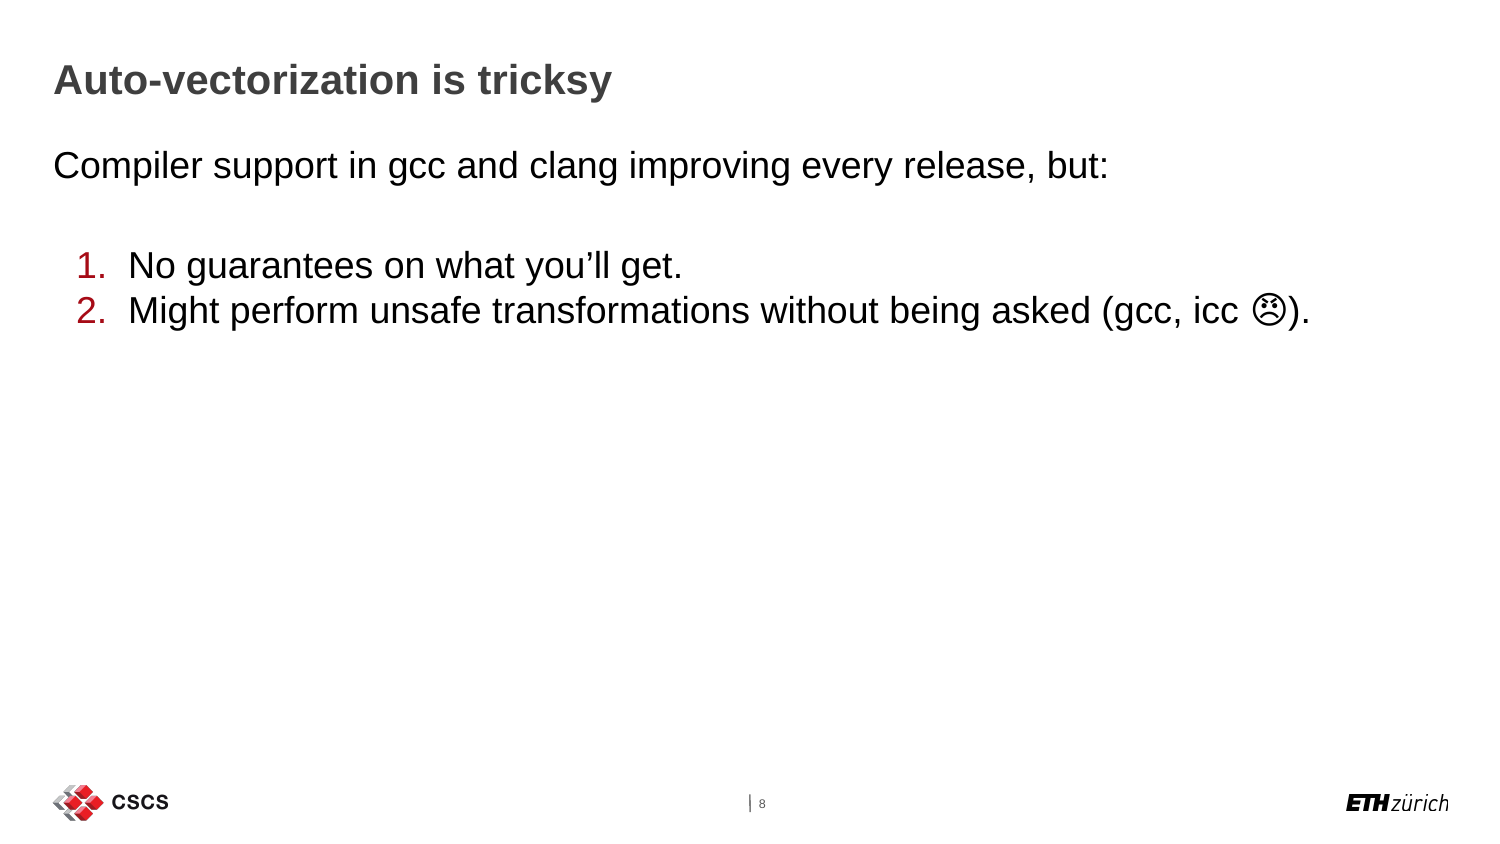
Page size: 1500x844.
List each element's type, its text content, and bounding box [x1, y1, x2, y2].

picture [1346, 794, 1448, 811]
slide_number <number> [750, 794, 798, 813]
list Compiler support in gcc and clang improving every release, but: No guarantees on what you’ll get. Might perform unsafe transformations without being asked (gcc, icc 😠). [53, 133, 1447, 767]
title Auto-vectorization is tricksy [53, 5, 1447, 112]
picture [43, 775, 177, 830]
